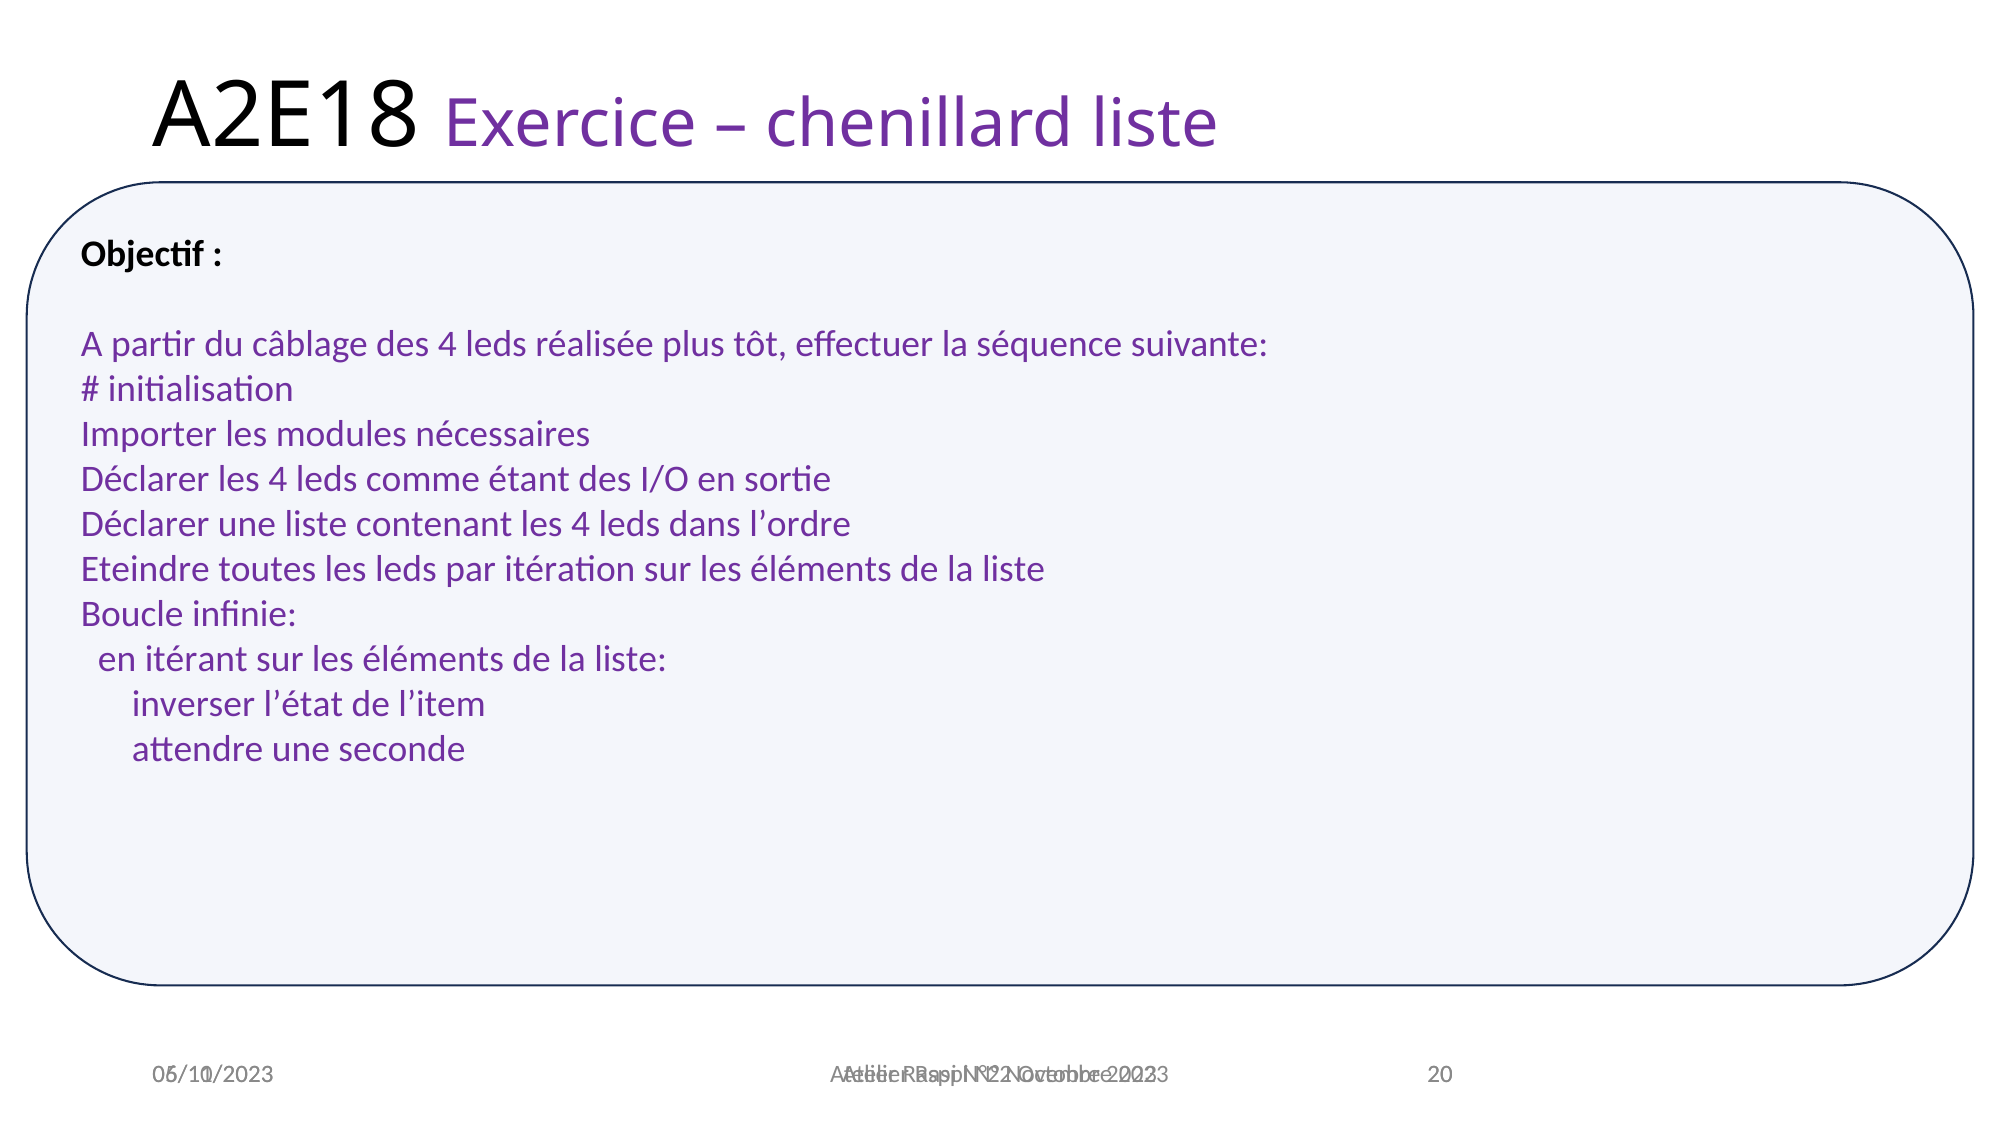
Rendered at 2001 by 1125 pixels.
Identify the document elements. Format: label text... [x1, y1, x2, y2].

text_box 06/11/2023 [137, 1042, 588, 1103]
text_box Objectif : A partir du câblage des 4 leds réalisée plus tôt, effectuer la séquence suivante: # initialisation Importer les modules nécessaires Déclarer les 4 leds comme étant des I/O en sortie Déclarer une liste contenant les 4 leds dans l’ordre Eteindre toutes les leds par itération sur les éléments de la liste Boucle infinie: en itérant sur les éléments de la liste: inverser l’état de l’item attendre une seconde [26, 182, 1974, 986]
text_box A2E18 Exercice – chenillard liste [137, 59, 1863, 164]
text_box [1412, 1042, 1863, 1103]
text_box Atelier Raspi N°2 Novembre 2023 [662, 1042, 1338, 1103]
